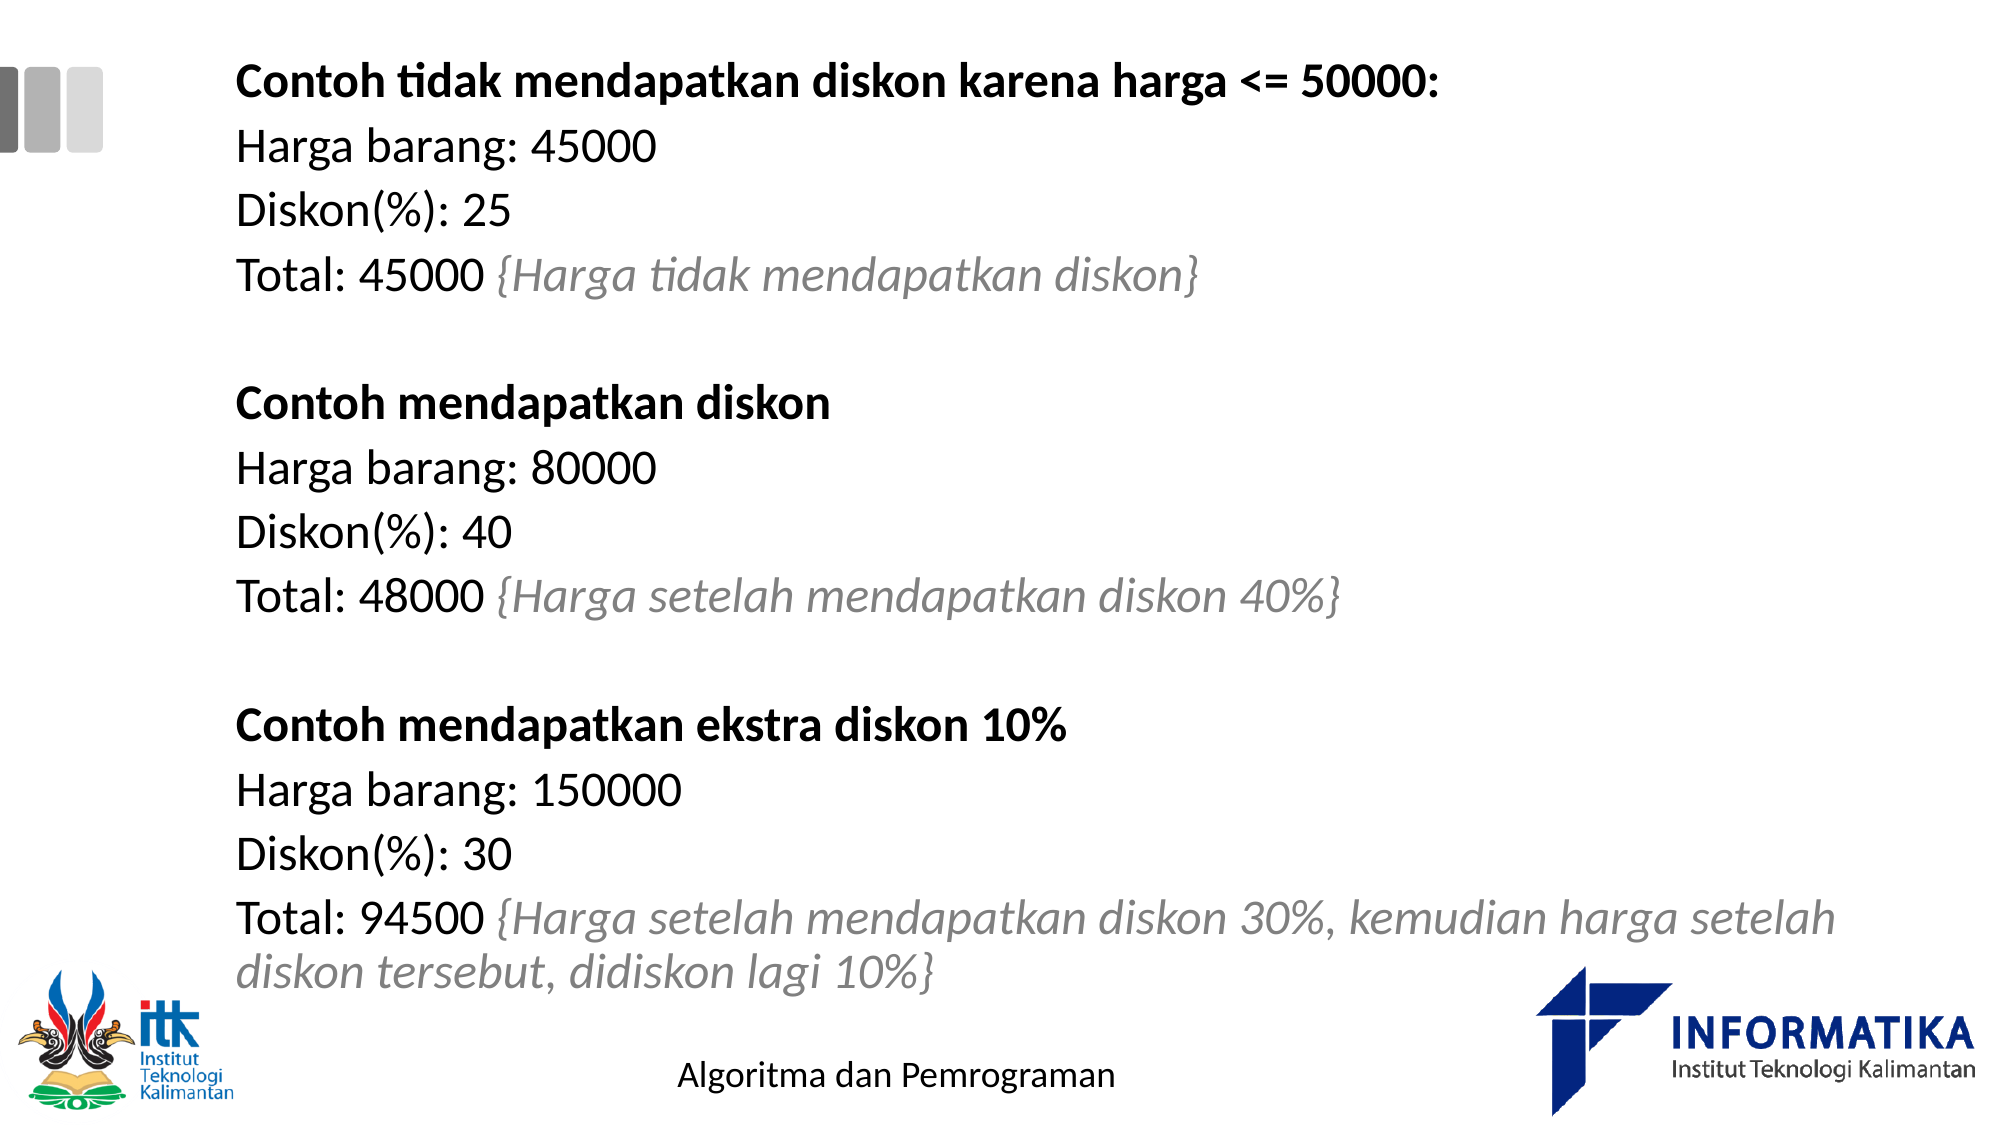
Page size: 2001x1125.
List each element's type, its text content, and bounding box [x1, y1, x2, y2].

text_box Contoh tidak mendapatkan diskon karena harga <= 50000: Harga barang: 45000 Diskon(%): 25 Total: 45000 {Harga tidak mendapatkan diskon} Contoh mendapatkan diskon Harga barang: 80000 Diskon(%): 40 Total: 48000 {Harga setelah mendapatkan diskon 40%} Contoh mendapatkan ekstra diskon 10% Harga barang: 150000 Diskon(%): 30 Total: 94500 {Harga setelah mendapatkan diskon 30%, kemudian harga setelah diskon tersebut, didiskon lagi 10%} [164, 47, 1988, 948]
picture [241, 967, 252, 985]
text_box Algoritma dan Pemrograman [662, 1042, 1338, 1103]
picture [1534, 965, 1976, 1118]
picture [0, 935, 252, 1125]
